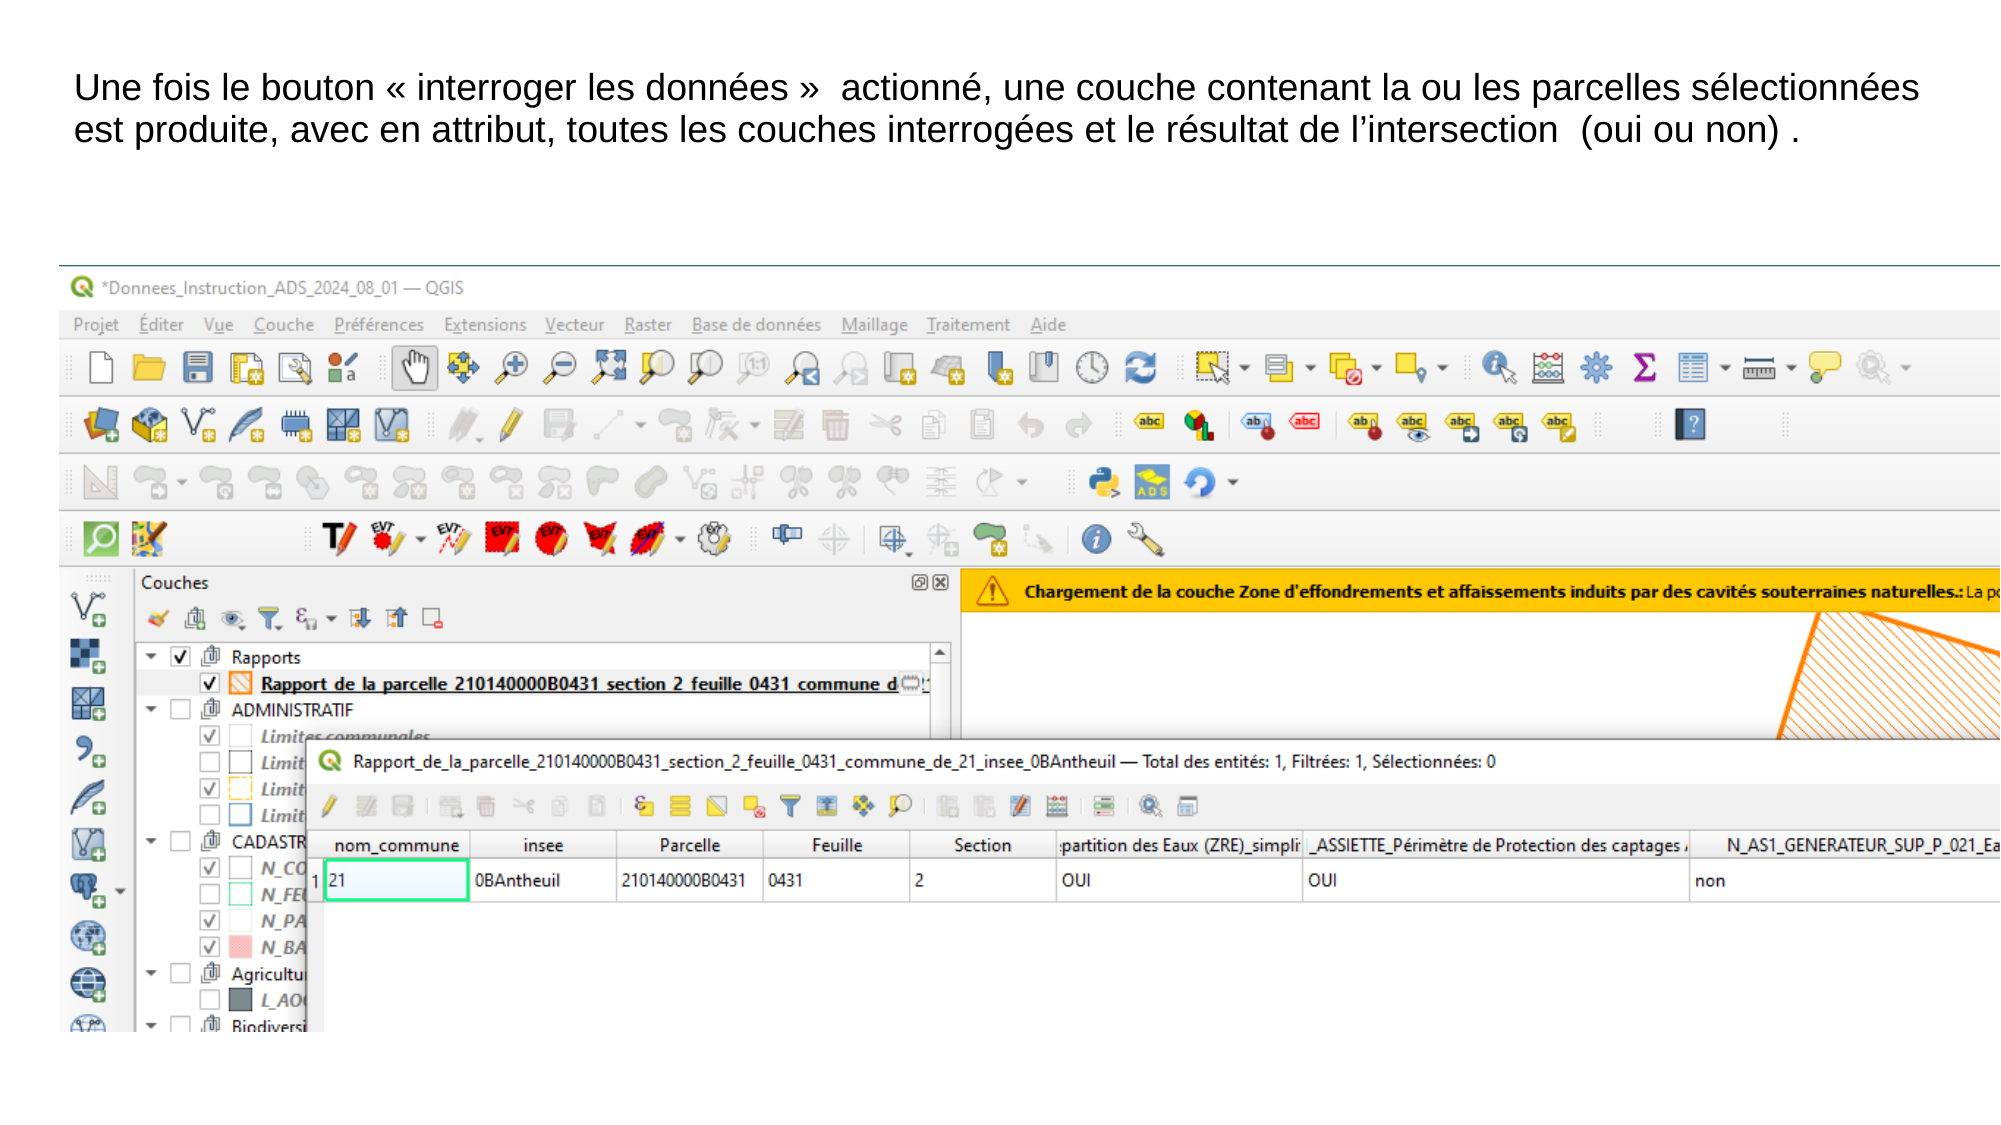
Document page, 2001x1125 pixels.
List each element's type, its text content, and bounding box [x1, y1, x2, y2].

picture [59, 265, 2000, 1032]
text_box Une fois le bouton « interroger les données » actionné, une couche contenant la ou les parcelles sélectionnées est produite, avec en attribut, toutes les couches interrogées et le résultat de l’intersection (oui ou non) . [59, 59, 1979, 200]
